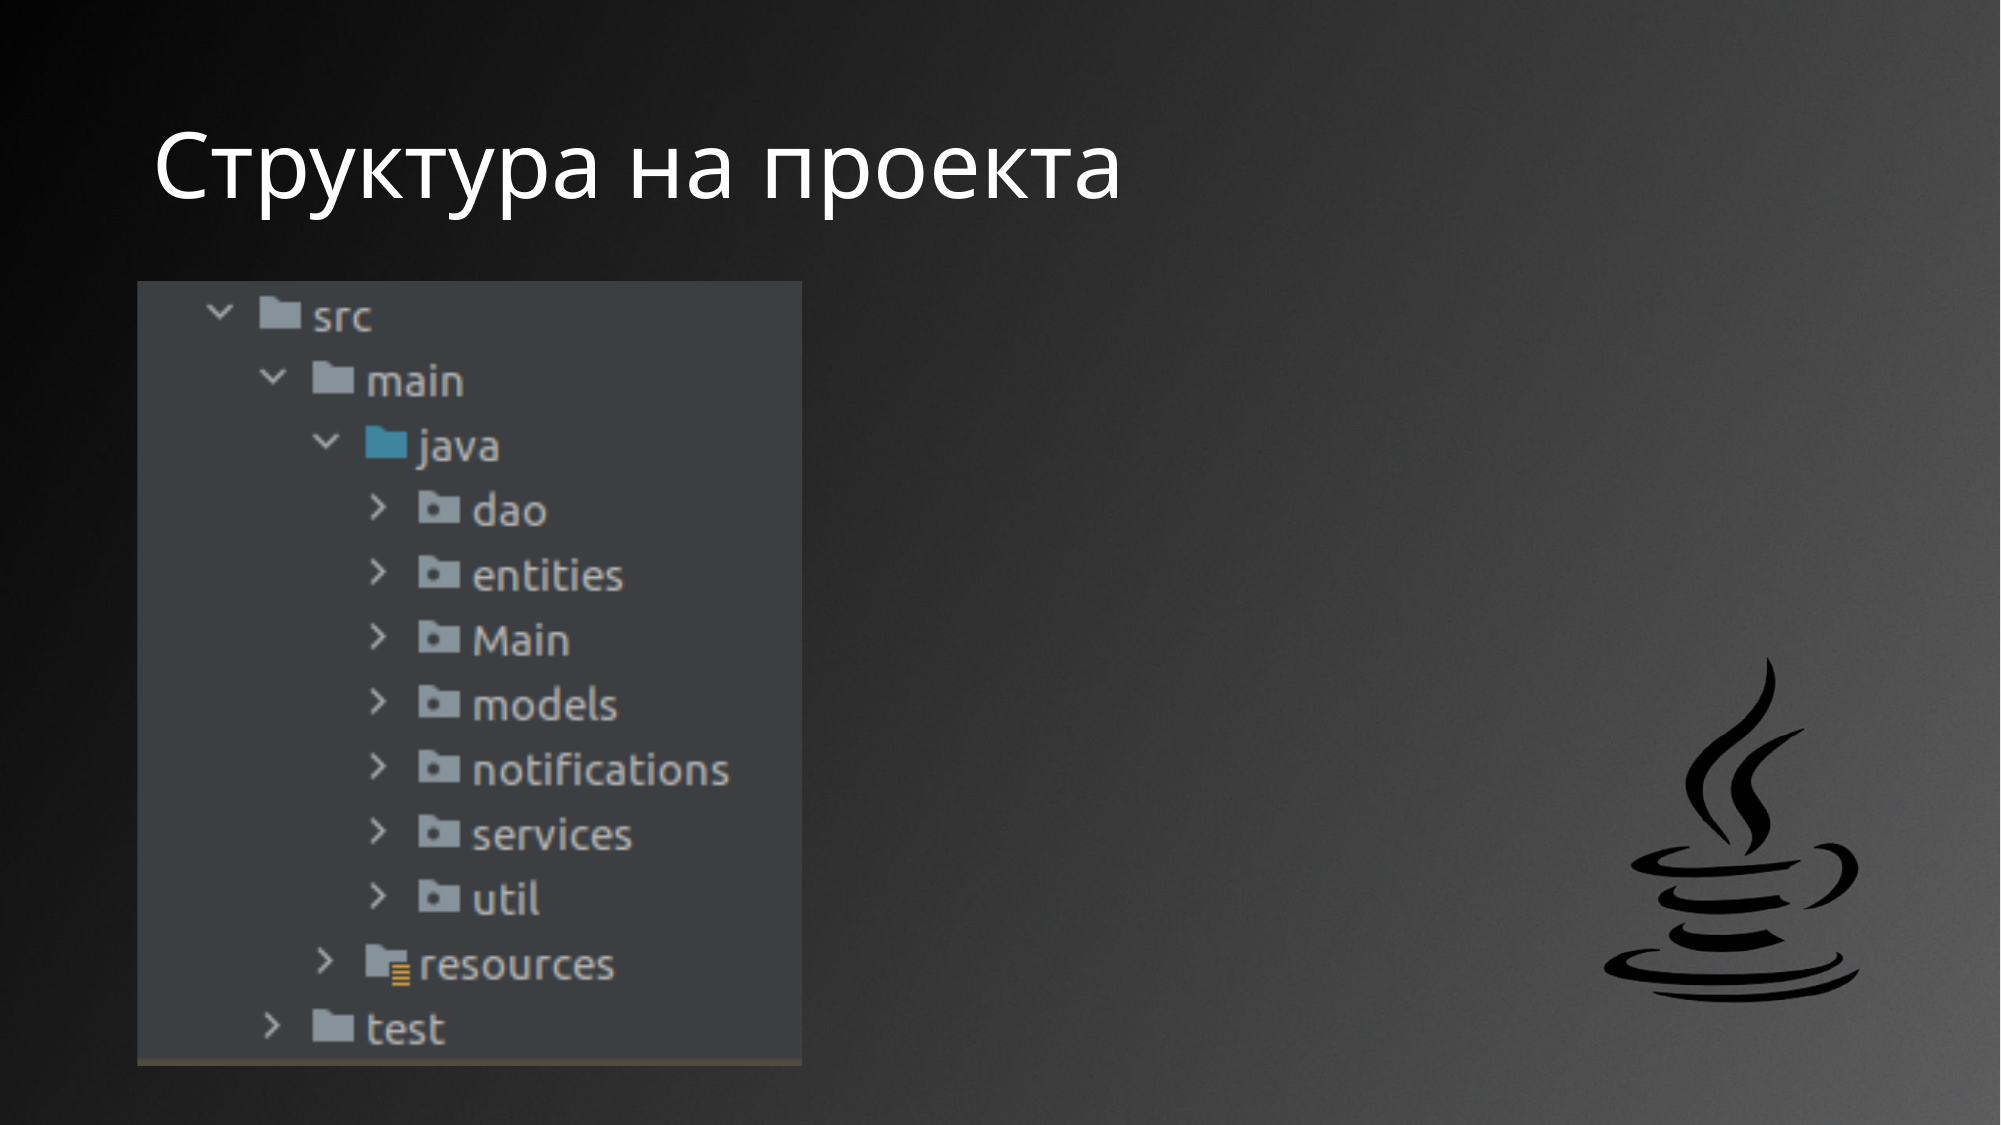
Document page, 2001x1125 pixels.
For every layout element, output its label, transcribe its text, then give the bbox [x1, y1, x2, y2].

picture [137, 281, 803, 1066]
title Структура на проекта [137, 59, 1863, 278]
